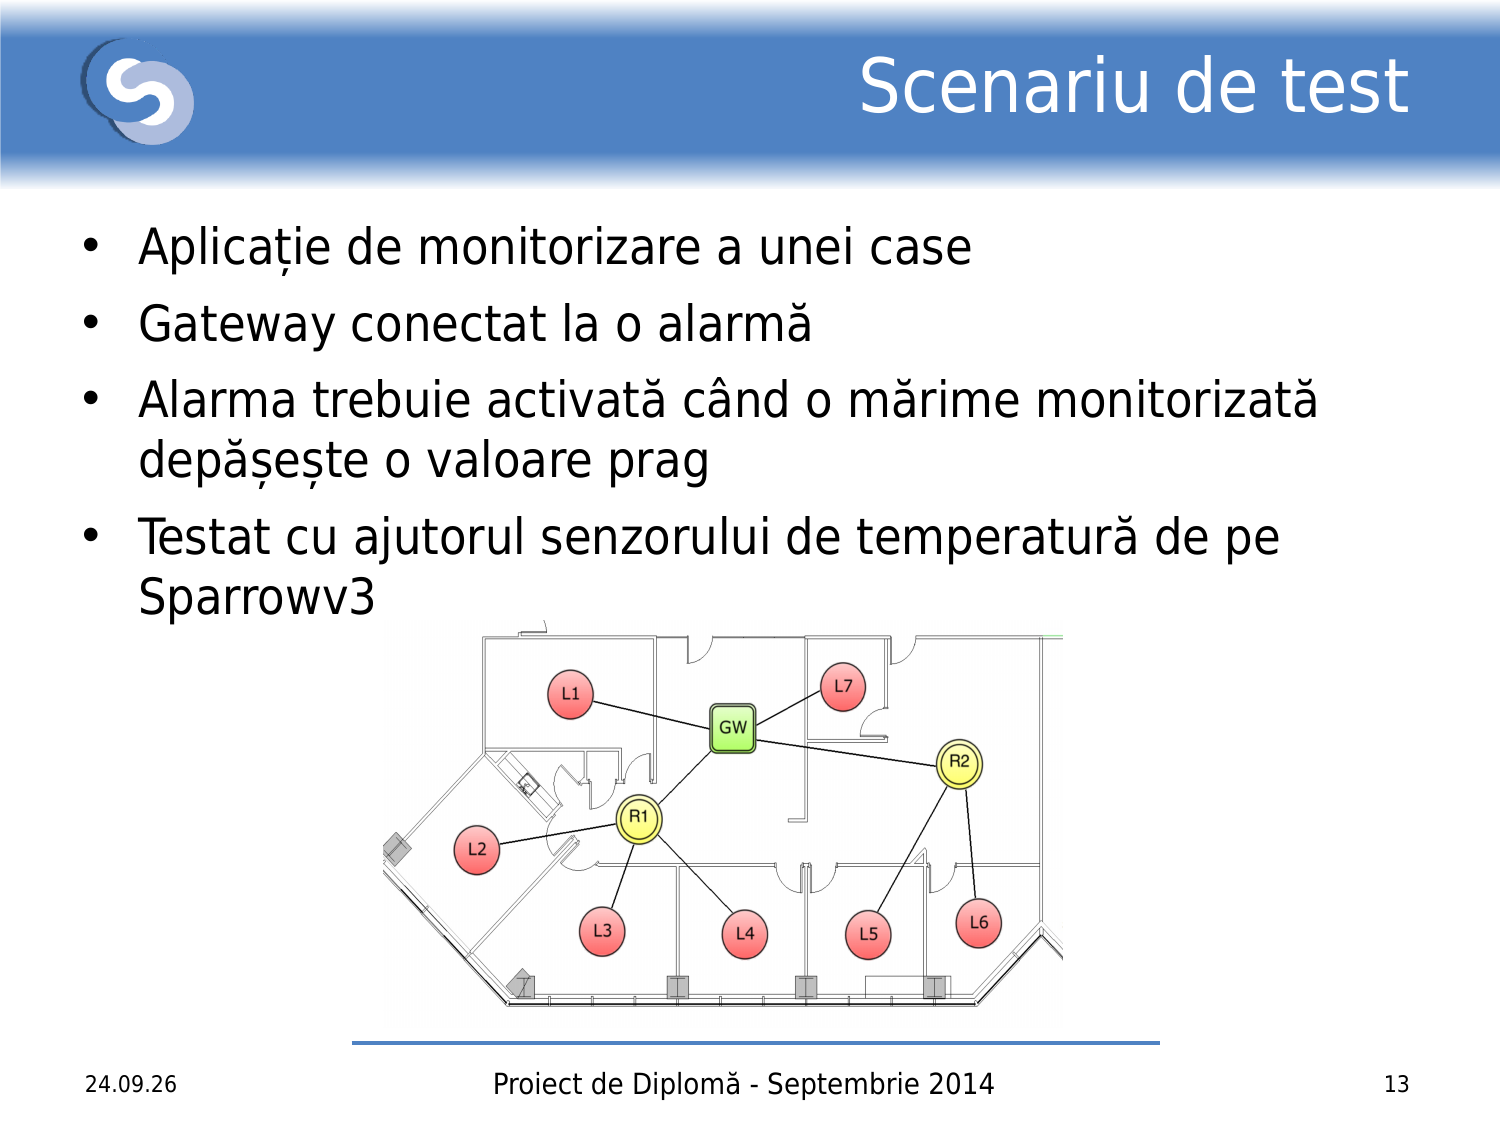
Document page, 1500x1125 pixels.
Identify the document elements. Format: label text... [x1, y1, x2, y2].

list Aplicație de monitorizare a unei case Gateway conectat la o alarmă Alarma trebuie activată când o mărime monitorizată depășește o valoare prag Testat cu ajutorul senzorului de temperatură de pe Sparrowv3 [67, 206, 1418, 633]
title Scenariu de test [199, 11, 1425, 155]
picture [383, 620, 1063, 1028]
picture [0, 0, 1500, 189]
